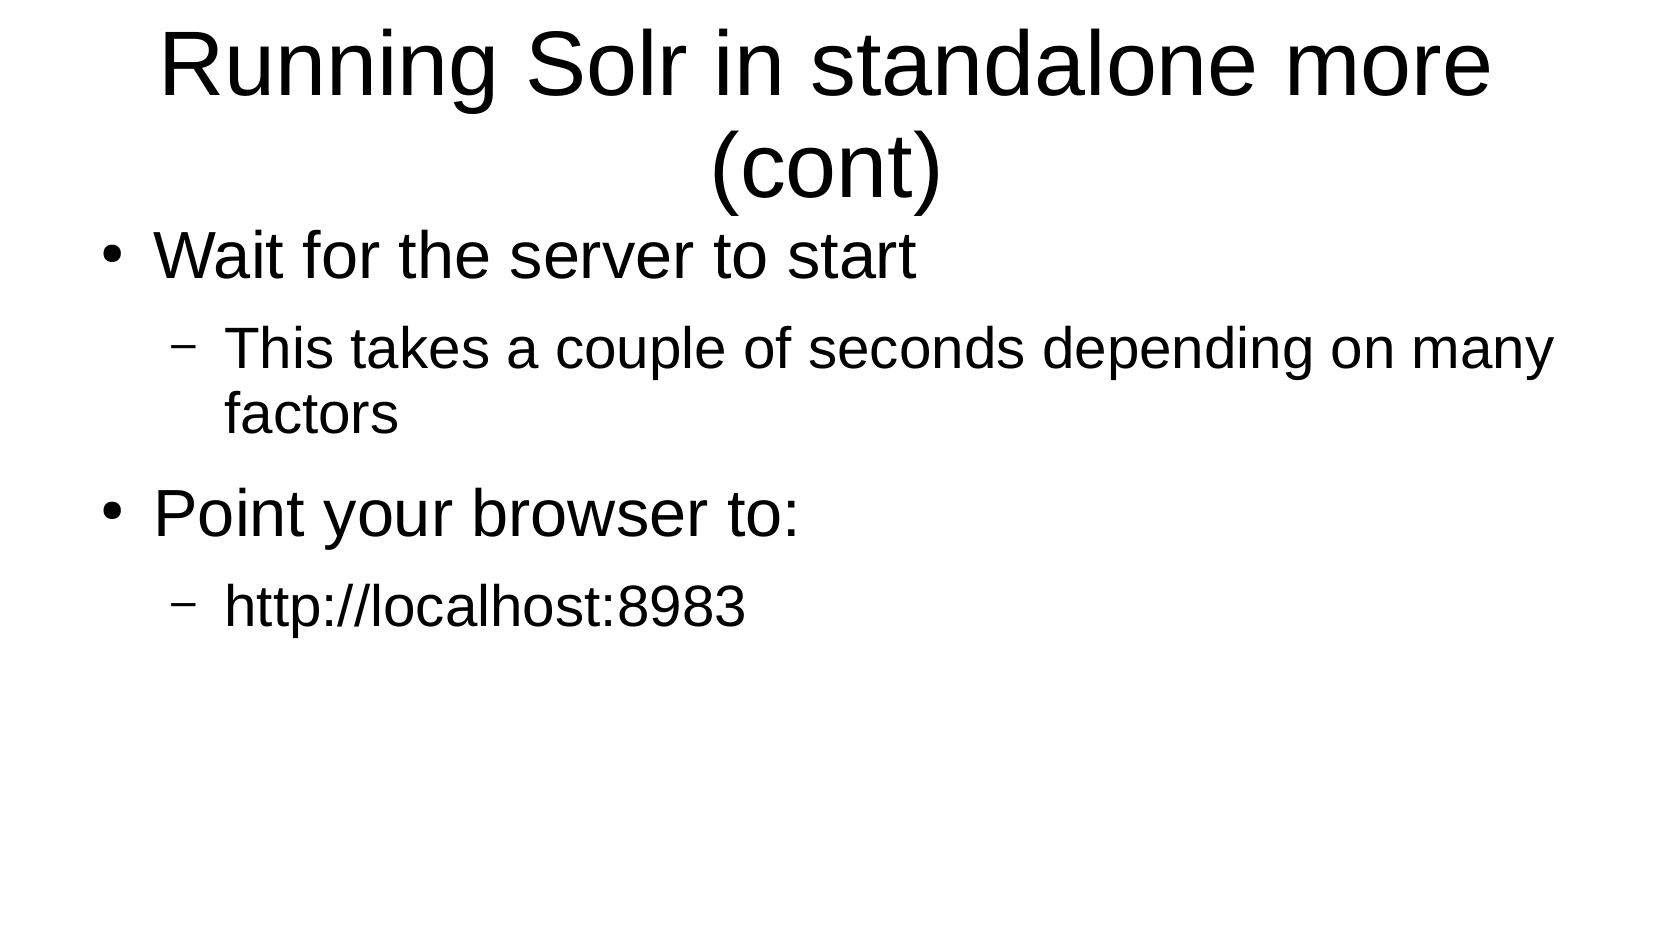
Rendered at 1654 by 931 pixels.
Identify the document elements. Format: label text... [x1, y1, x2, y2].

list Wait for the server to start This takes a couple of seconds depending on many factors Point your browser to: http://localhost:8983 [82, 217, 1571, 758]
title Running Solr in standalone more (cont) [82, 12, 1571, 217]
